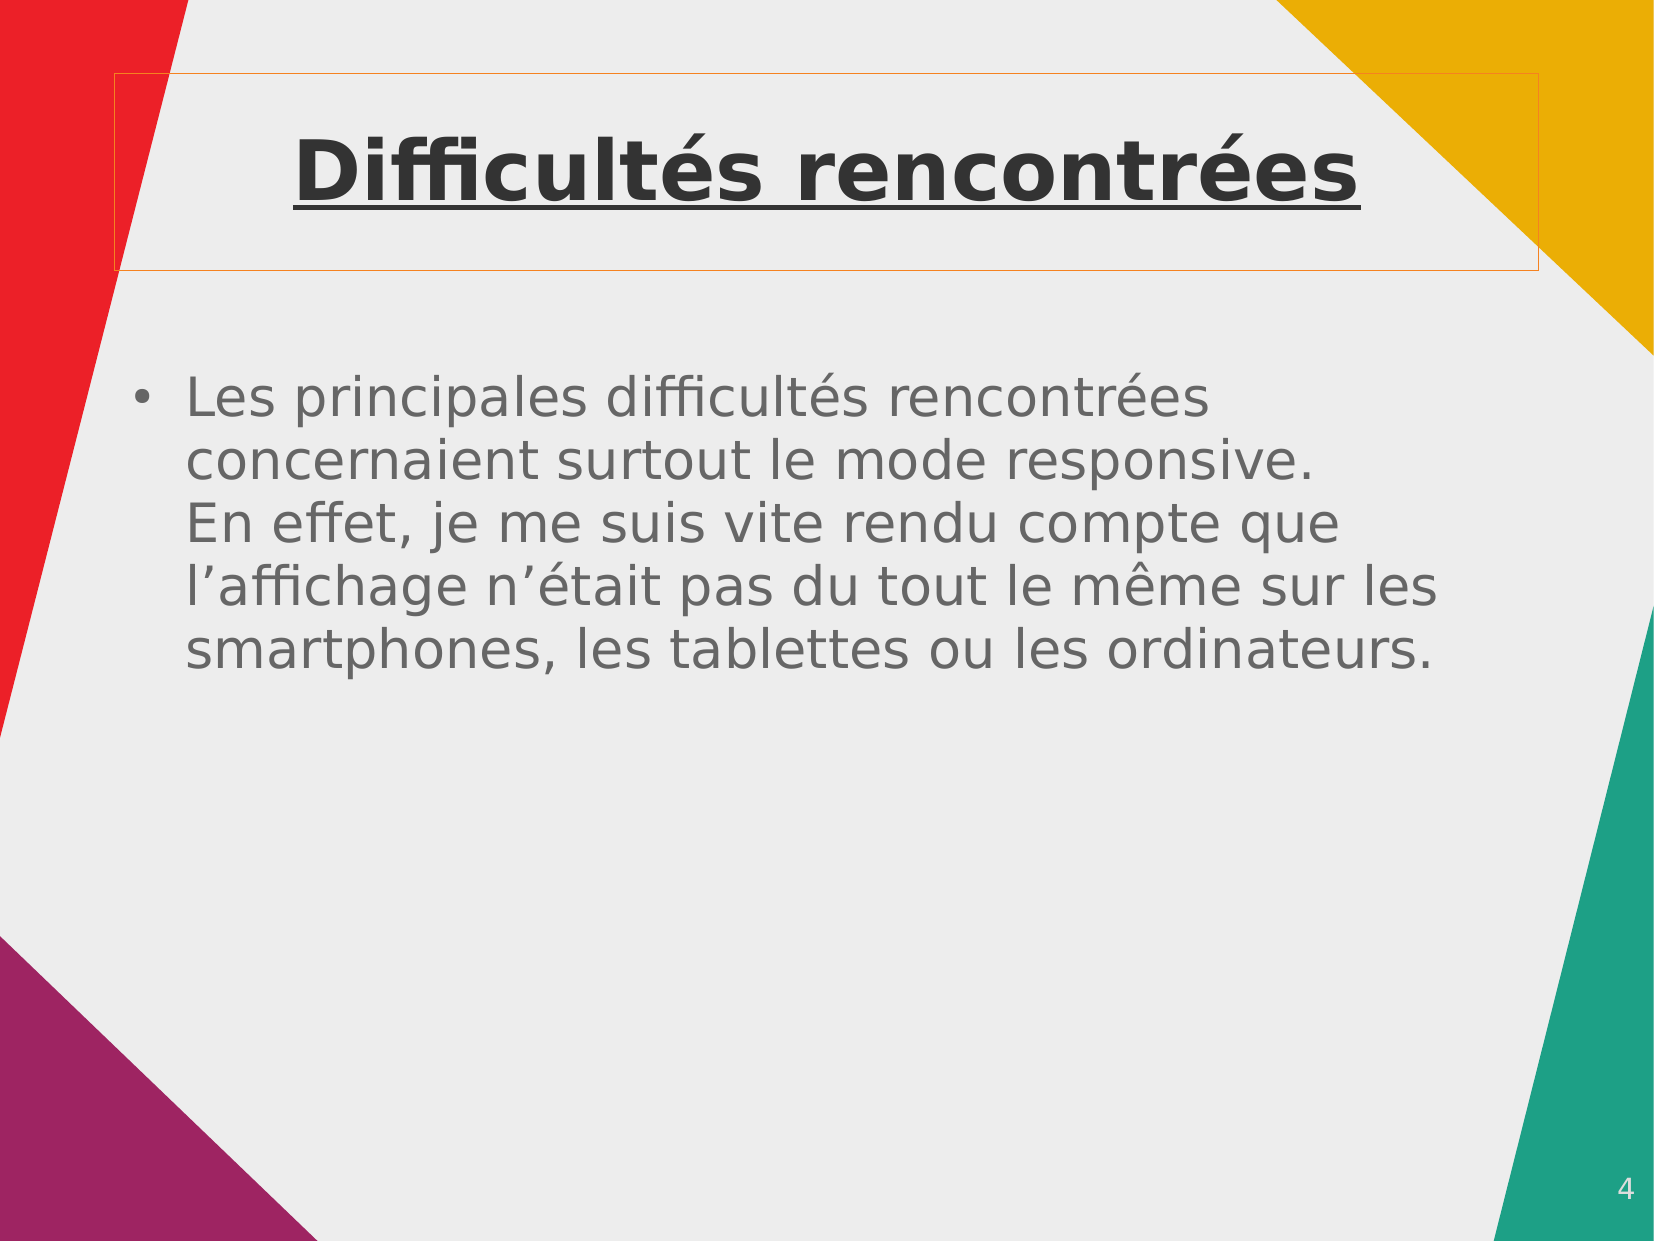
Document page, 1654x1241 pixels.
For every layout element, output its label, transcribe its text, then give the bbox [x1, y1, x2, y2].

list Les principales difficultés rencontrées concernaient surtout le mode responsive. En effet, je me suis vite rendu compte que l’affichage n’était pas du tout le même sur les smartphones, les tablettes ou les ordinateurs. [114, 366, 1539, 1033]
title Difficultés rencontrées [114, 73, 1539, 271]
